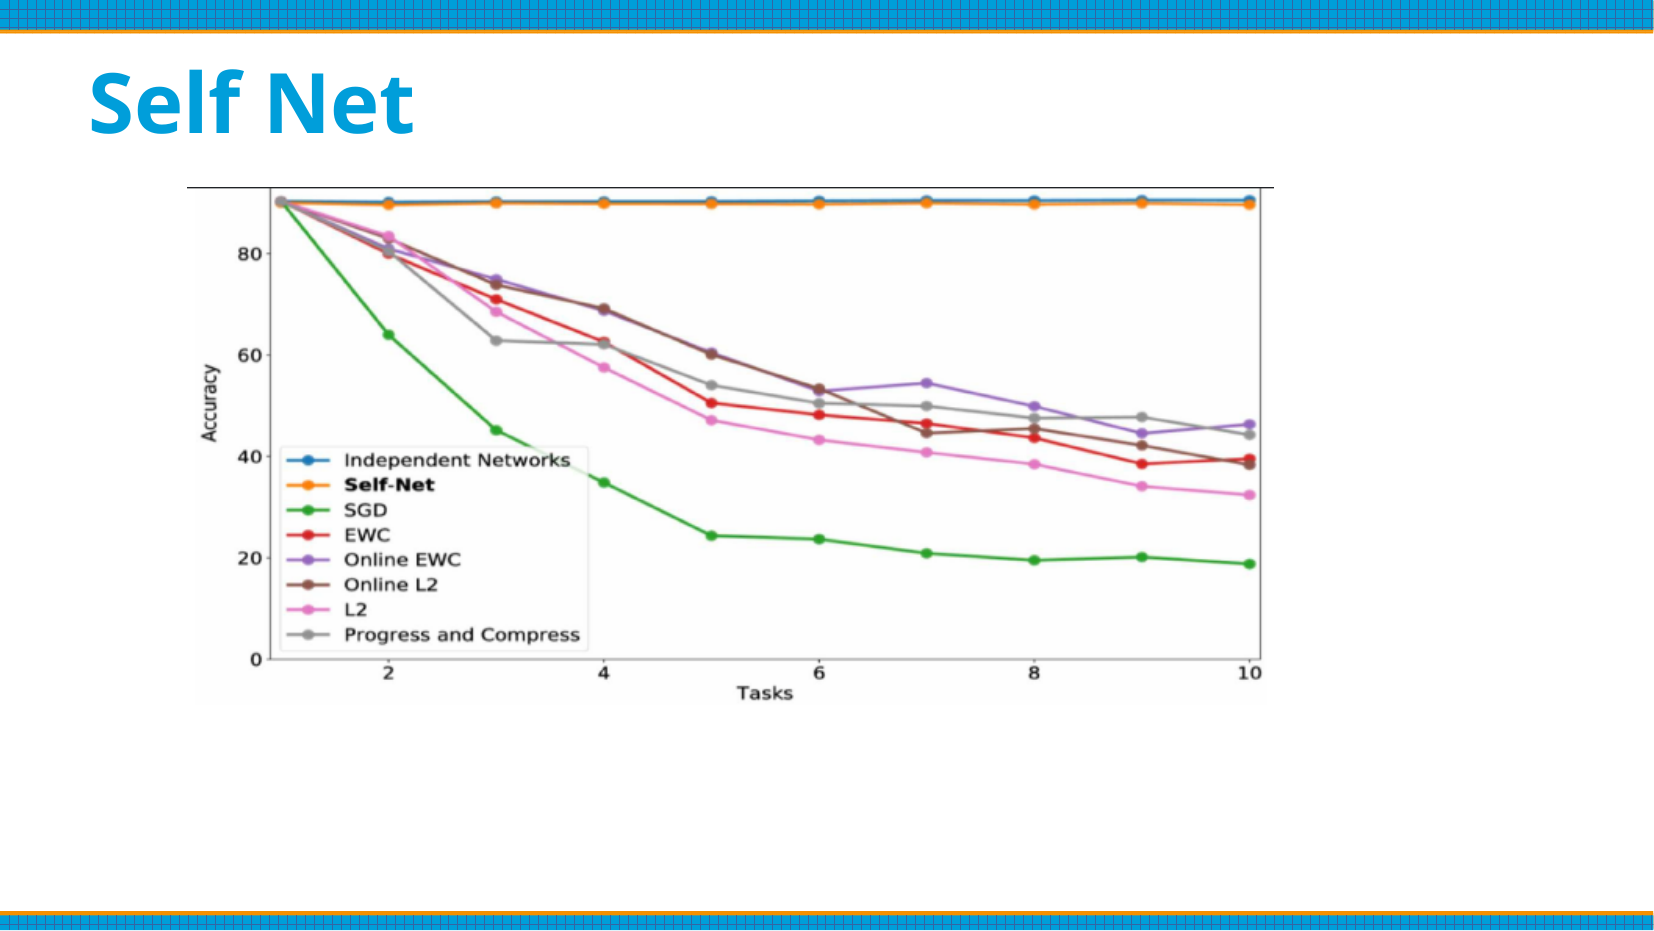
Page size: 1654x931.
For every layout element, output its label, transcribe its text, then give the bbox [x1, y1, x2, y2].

picture [187, 187, 1274, 705]
subtitle Self Net [88, 44, 1565, 798]
